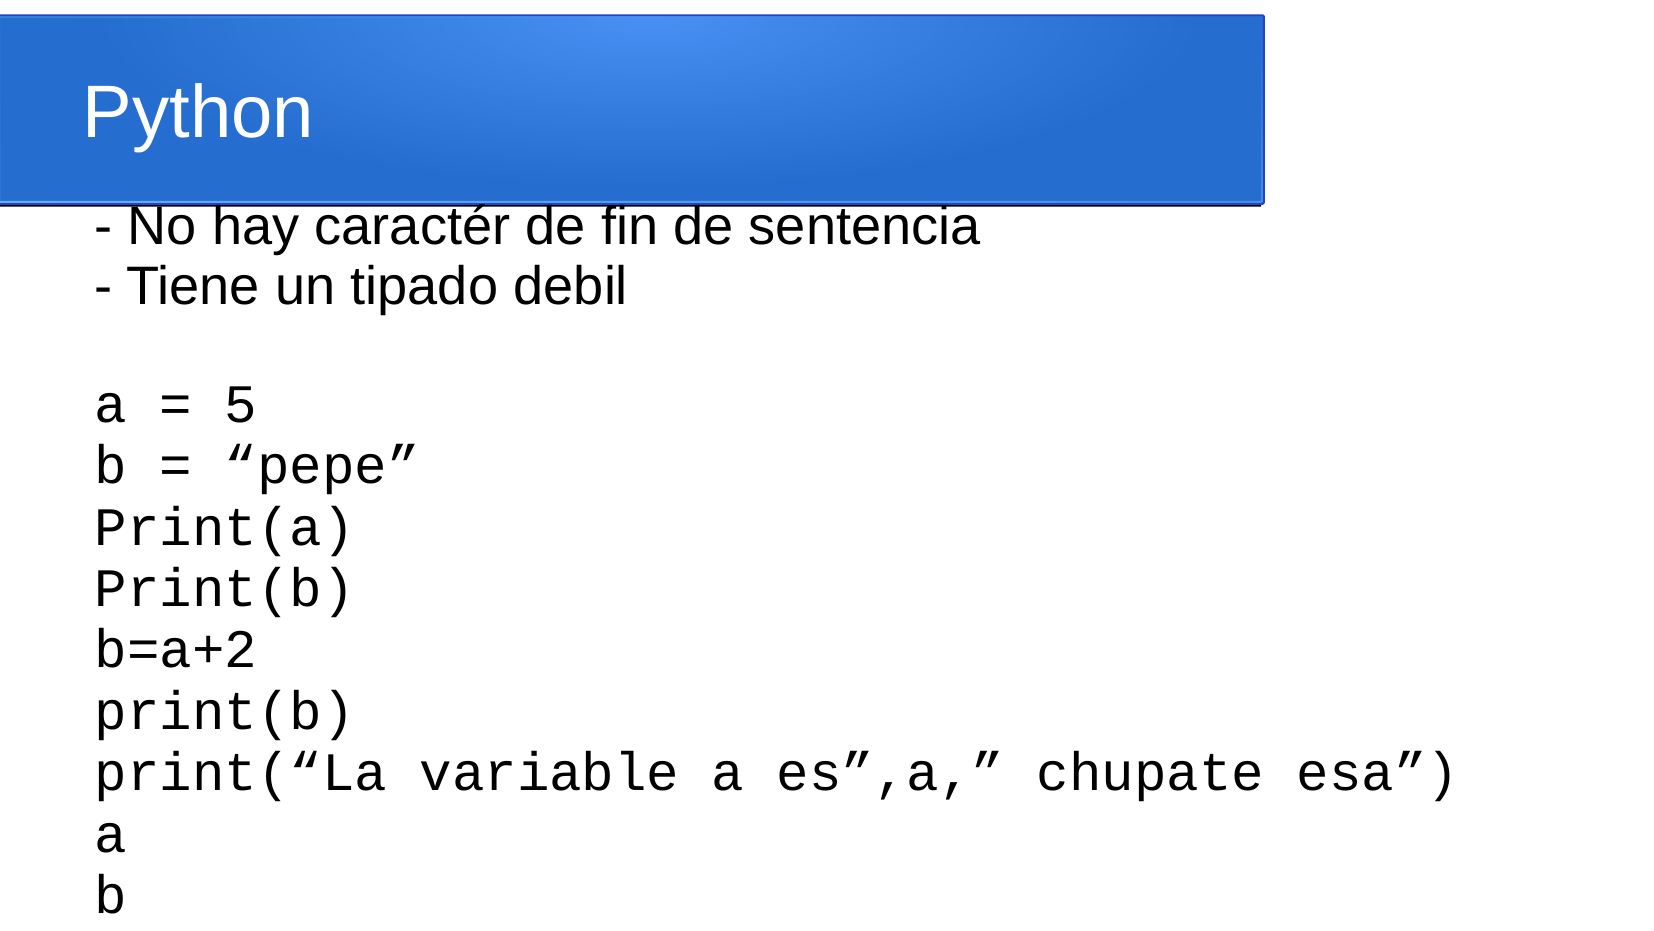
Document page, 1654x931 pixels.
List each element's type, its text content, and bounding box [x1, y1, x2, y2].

subtitle - No hay caractér de fin de sentencia - Tiene un tipado debil a = 5 b = “pepe” Print(a) Print(b) b=a+2 print(b) print(“La variable a es”,a,” chupate esa”) a b [94, 195, 1583, 931]
title Python [82, 35, 1235, 189]
